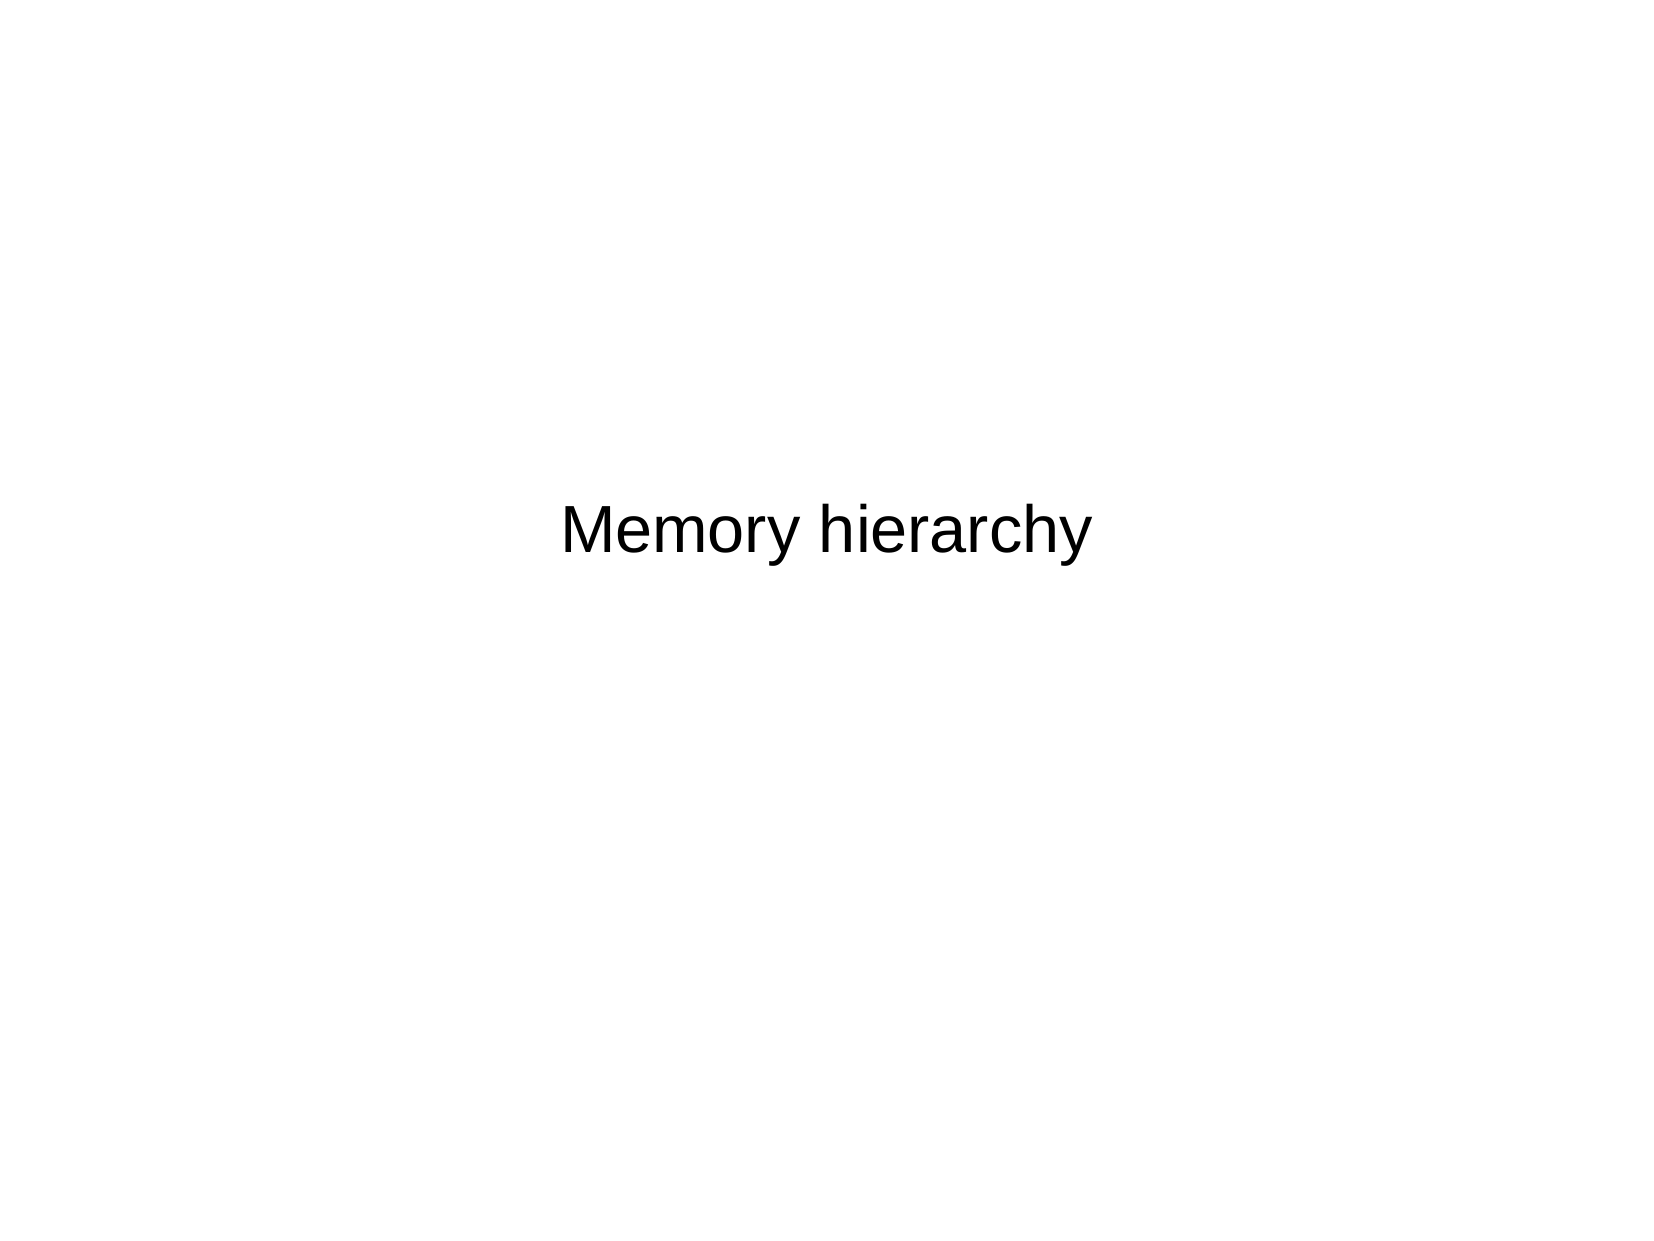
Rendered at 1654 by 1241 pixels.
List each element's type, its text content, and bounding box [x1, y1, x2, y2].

subtitle Memory hierarchy [82, 49, 1571, 1010]
